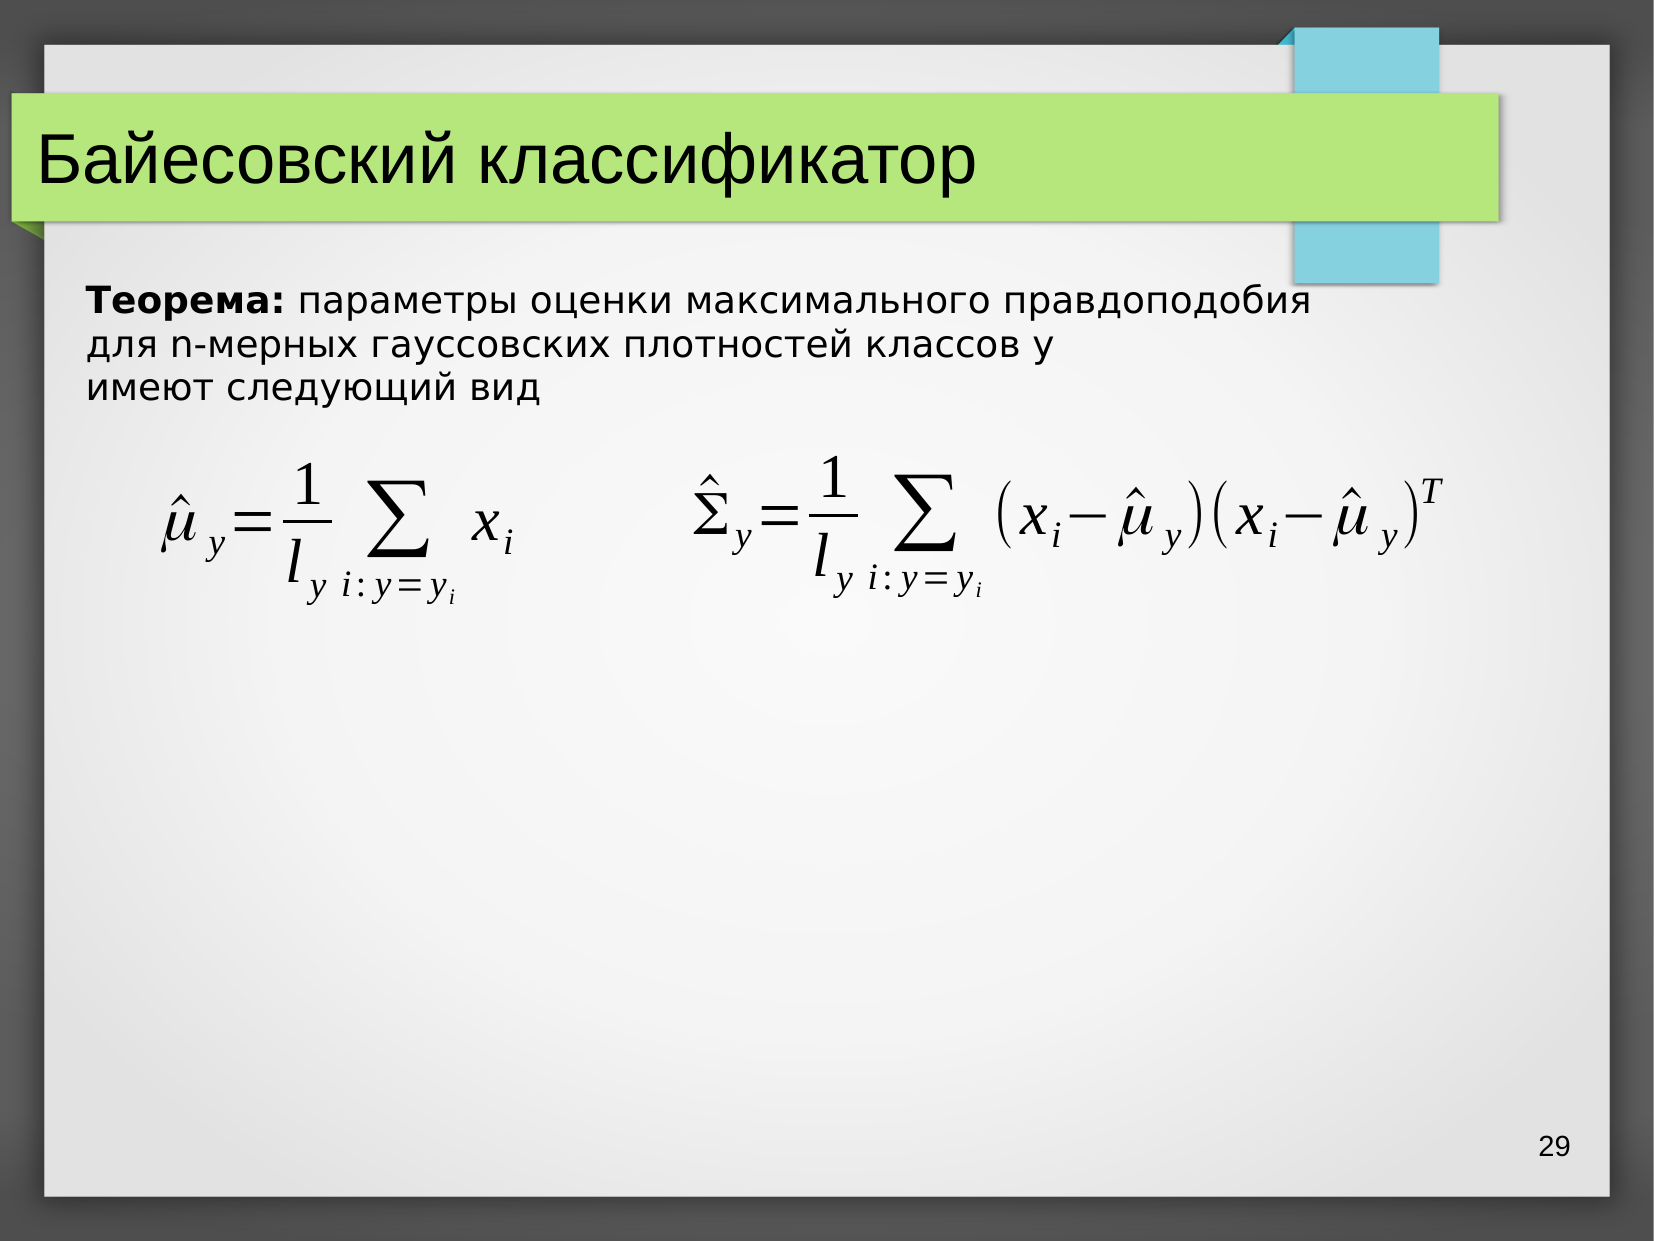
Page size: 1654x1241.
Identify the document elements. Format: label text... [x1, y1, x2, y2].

chart [153, 461, 520, 609]
chart [685, 461, 1452, 603]
title Байесовский классификатор [35, 118, 1489, 200]
picture [0, 0, 1654, 1241]
text_box Теорема: параметры оценки максимального правдоподобия для n-мерных гауссовских плотностей классов y имеют следующий вид [70, 271, 1548, 461]
